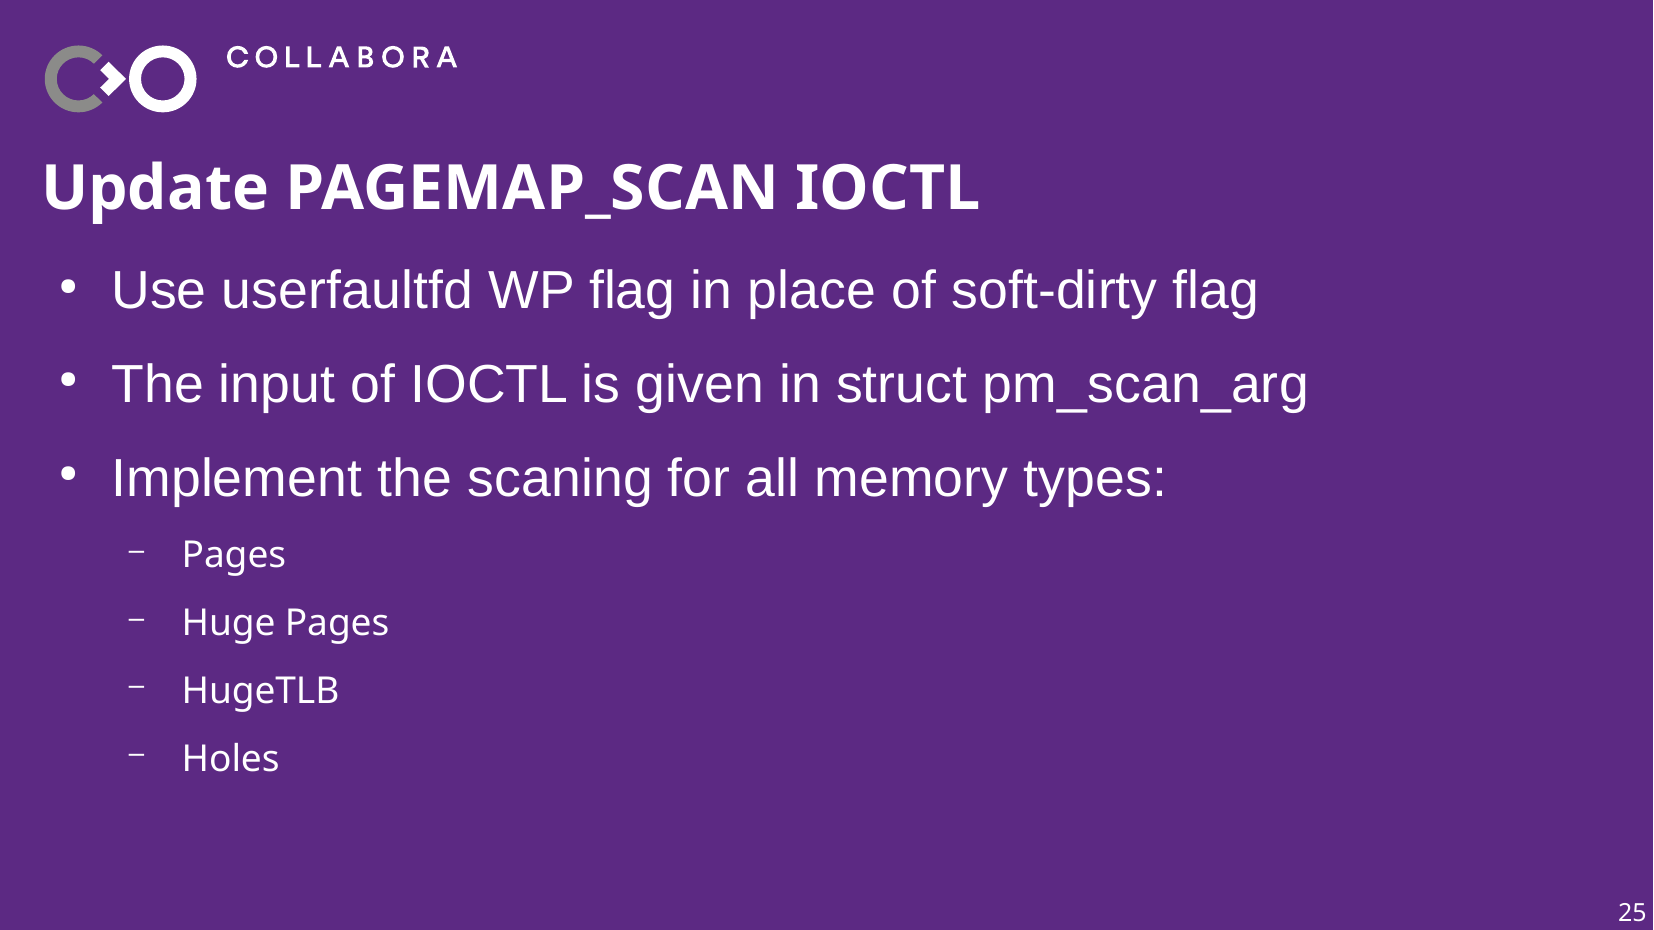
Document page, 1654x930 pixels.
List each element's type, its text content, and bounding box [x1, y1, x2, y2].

title Update PAGEMAP_SCAN IOCTL [41, 146, 1614, 255]
list Use userfaultfd WP flag in place of soft-dirty flag The input of IOCTL is given in struct pm_scan_arg Implement the scaning for all memory types: Pages Huge Pages HugeTLB Holes [41, 255, 1614, 780]
